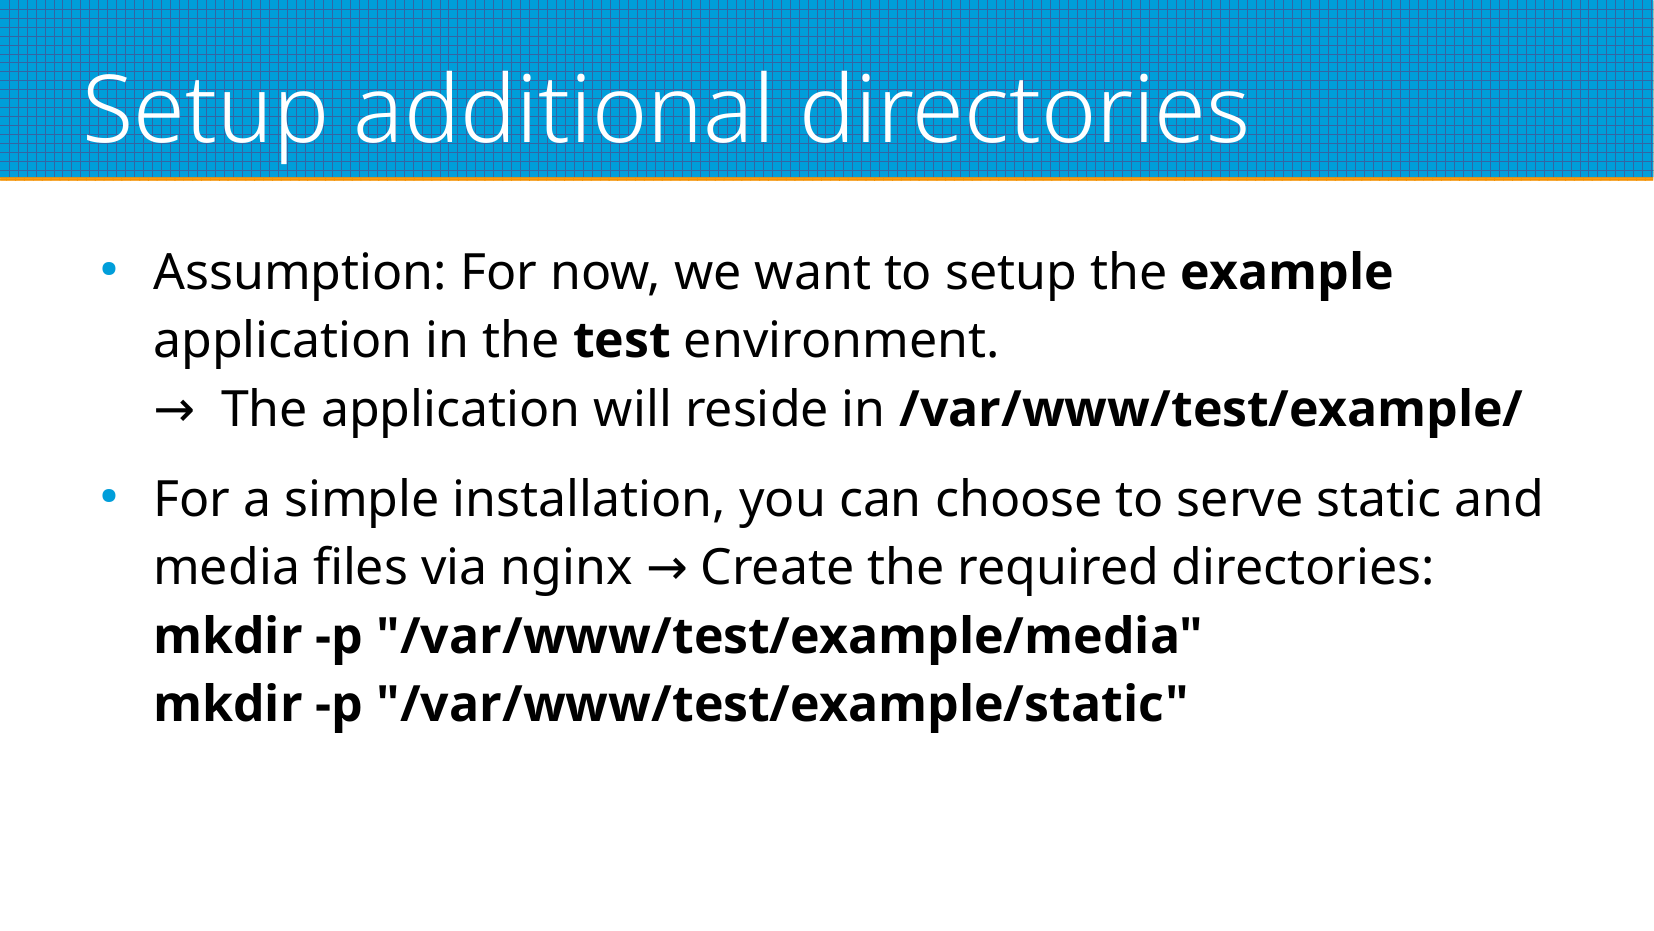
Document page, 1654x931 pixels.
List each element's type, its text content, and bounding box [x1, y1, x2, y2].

list Assumption: For now, we want to setup the example application in the test environment. → The application will reside in /var/www/test/example/ For a simple installation, you can choose to serve static and media files via nginx → Create the required directories: mkdir -p "/var/www/test/example/media" mkdir -p "/var/www/test/example/static" [82, 236, 1563, 811]
title Setup additional directories [82, 14, 1571, 171]
